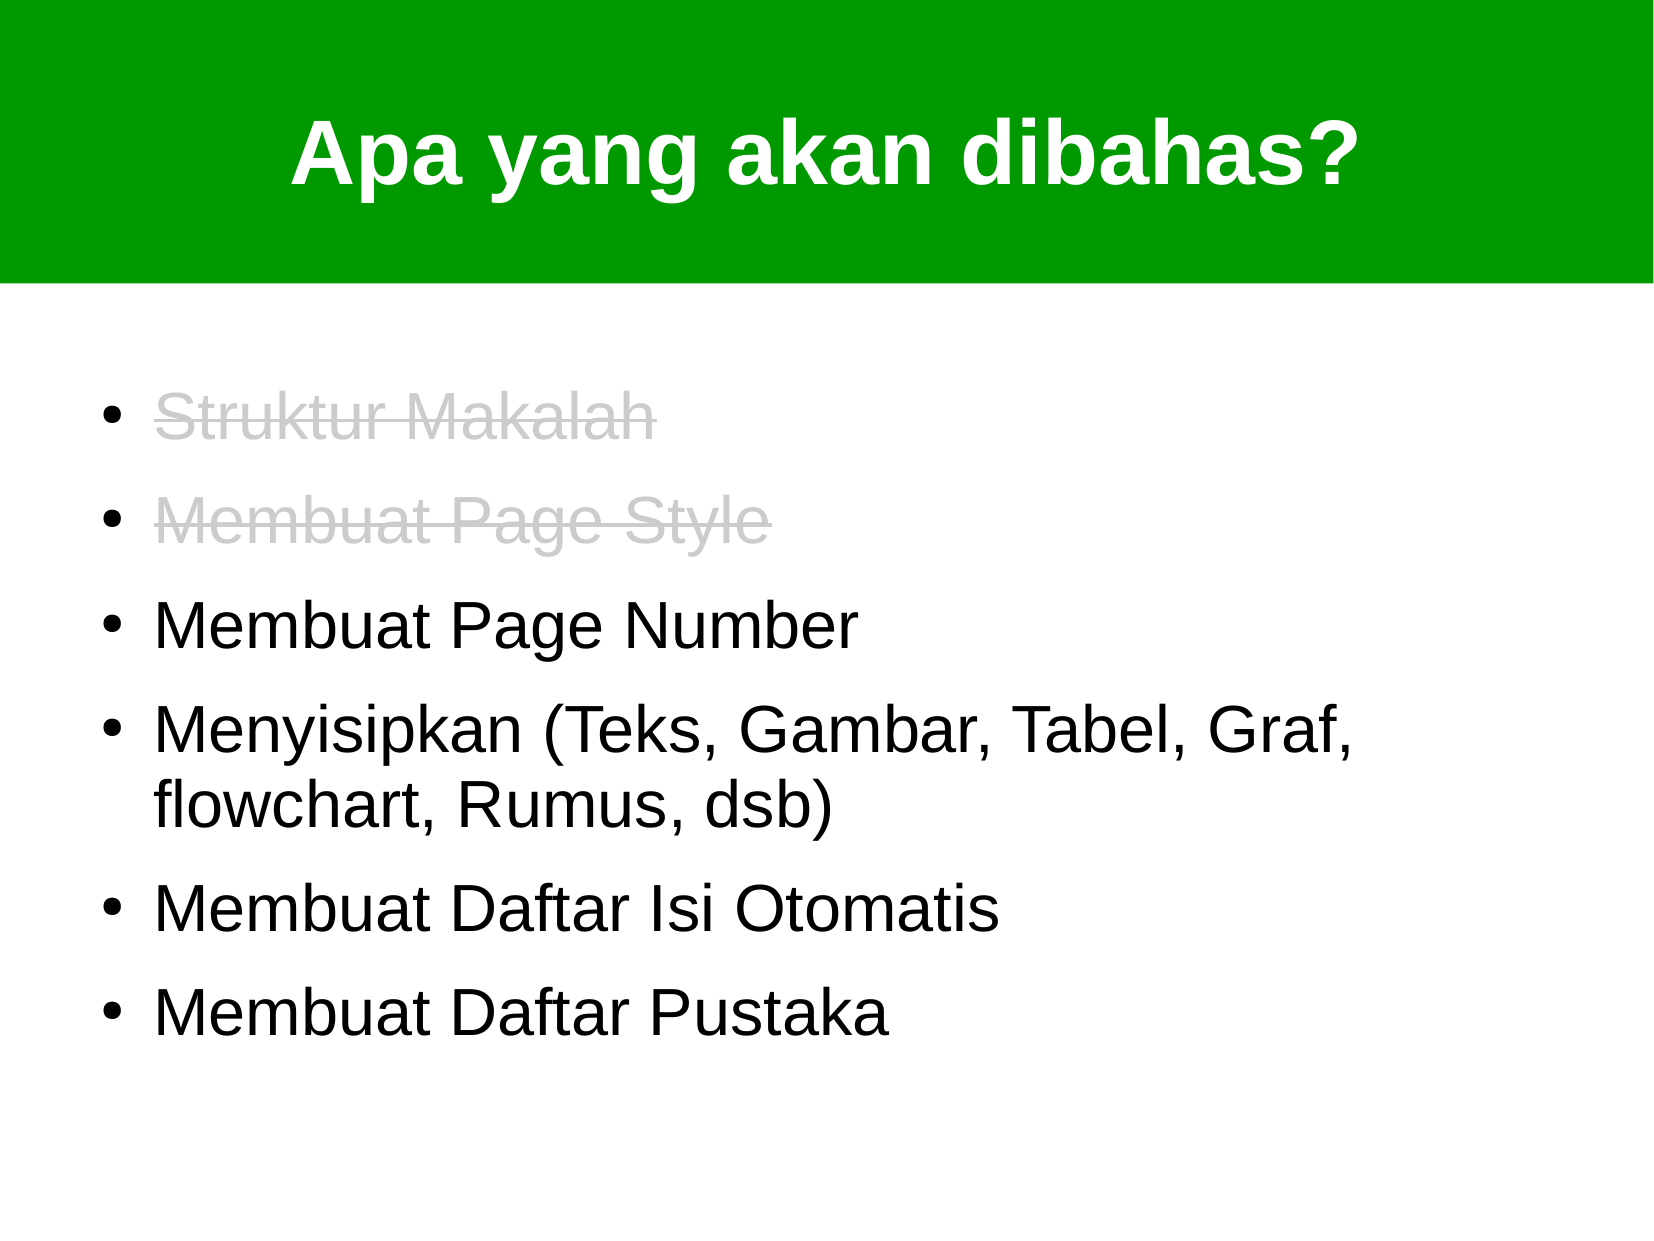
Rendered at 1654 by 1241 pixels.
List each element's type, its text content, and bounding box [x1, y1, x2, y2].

title Apa yang akan dibahas? [82, 49, 1571, 257]
list Struktur Makalah Membuat Page Style Membuat Page Number Menyisipkan (Teks, Gambar, Tabel, Graf, flowchart, Rumus, dsb) Membuat Daftar Isi Otomatis Membuat Daftar Pustaka [82, 379, 1571, 1099]
text_box [0, 0, 1654, 284]
